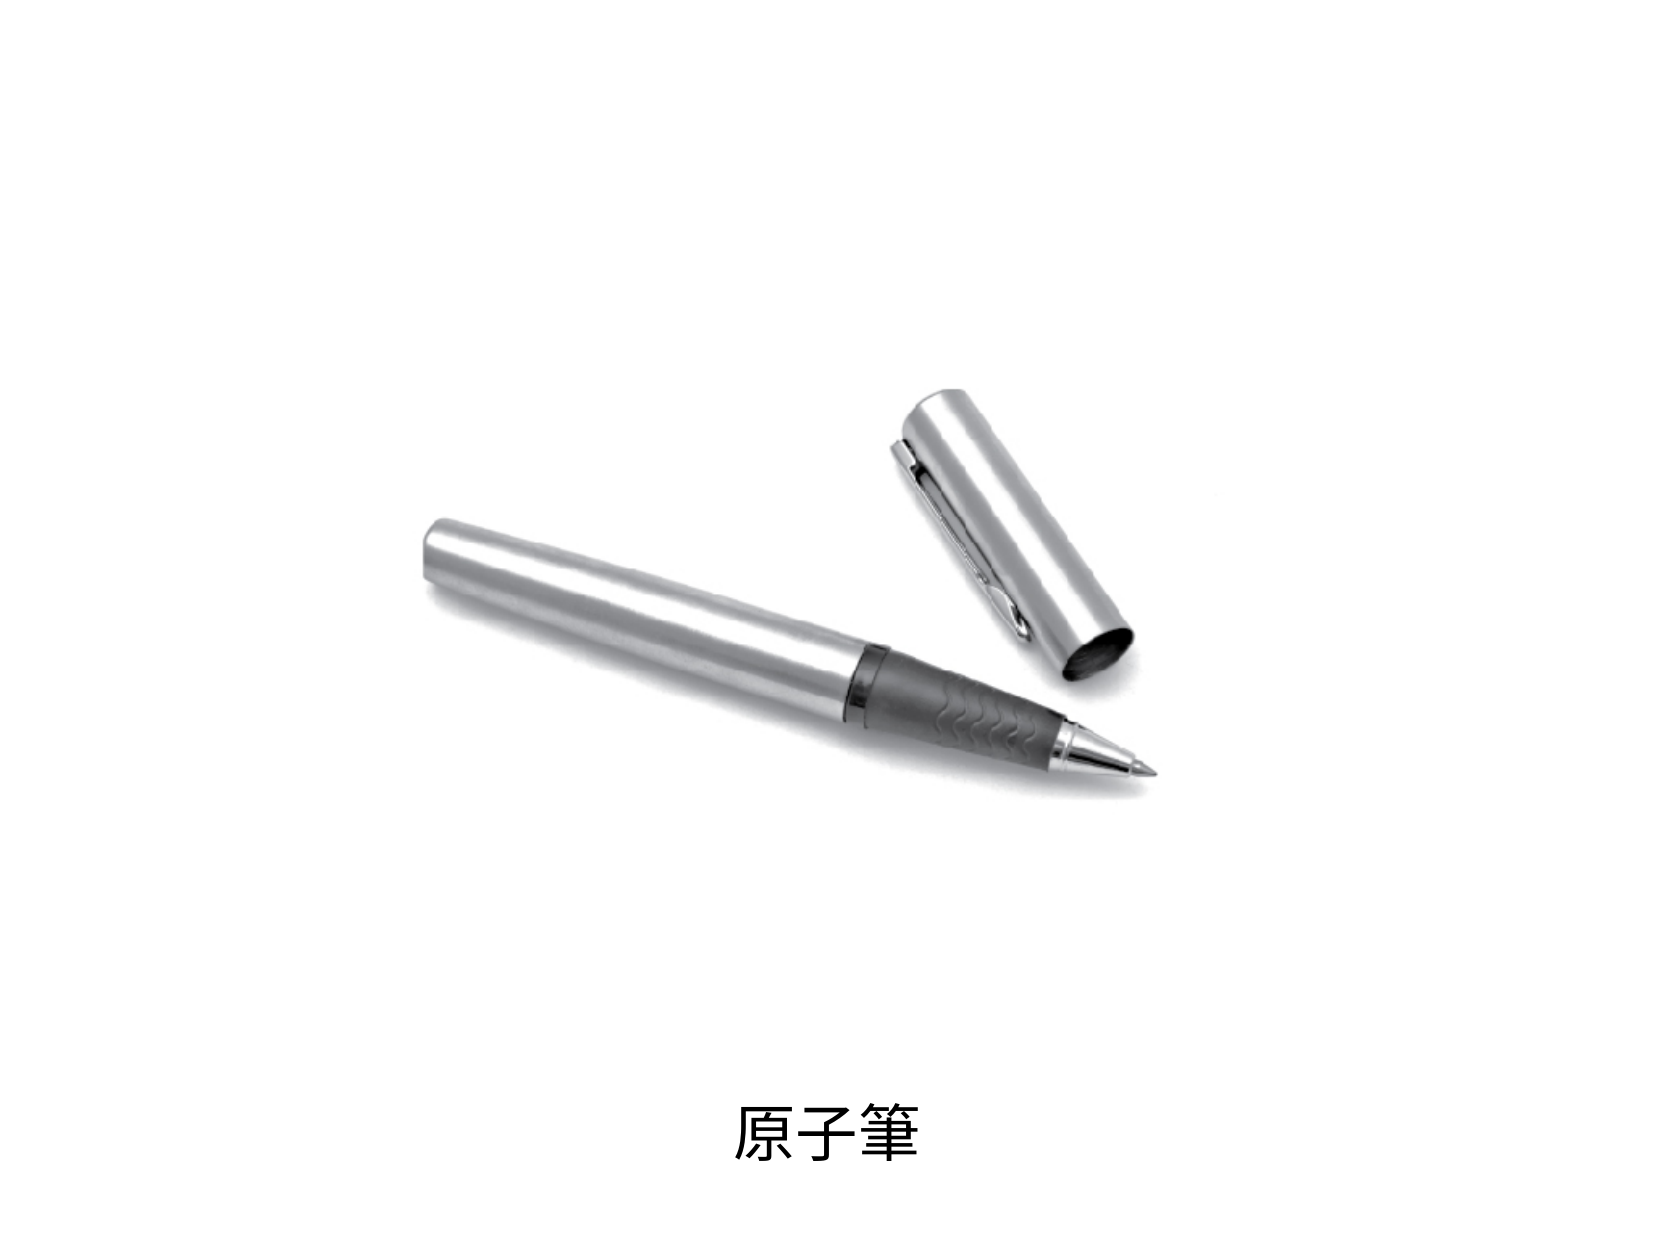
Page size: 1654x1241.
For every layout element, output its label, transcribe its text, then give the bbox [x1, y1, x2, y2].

picture [0, 0, 1654, 1241]
title 原子筆 [82, 1025, 1571, 1233]
